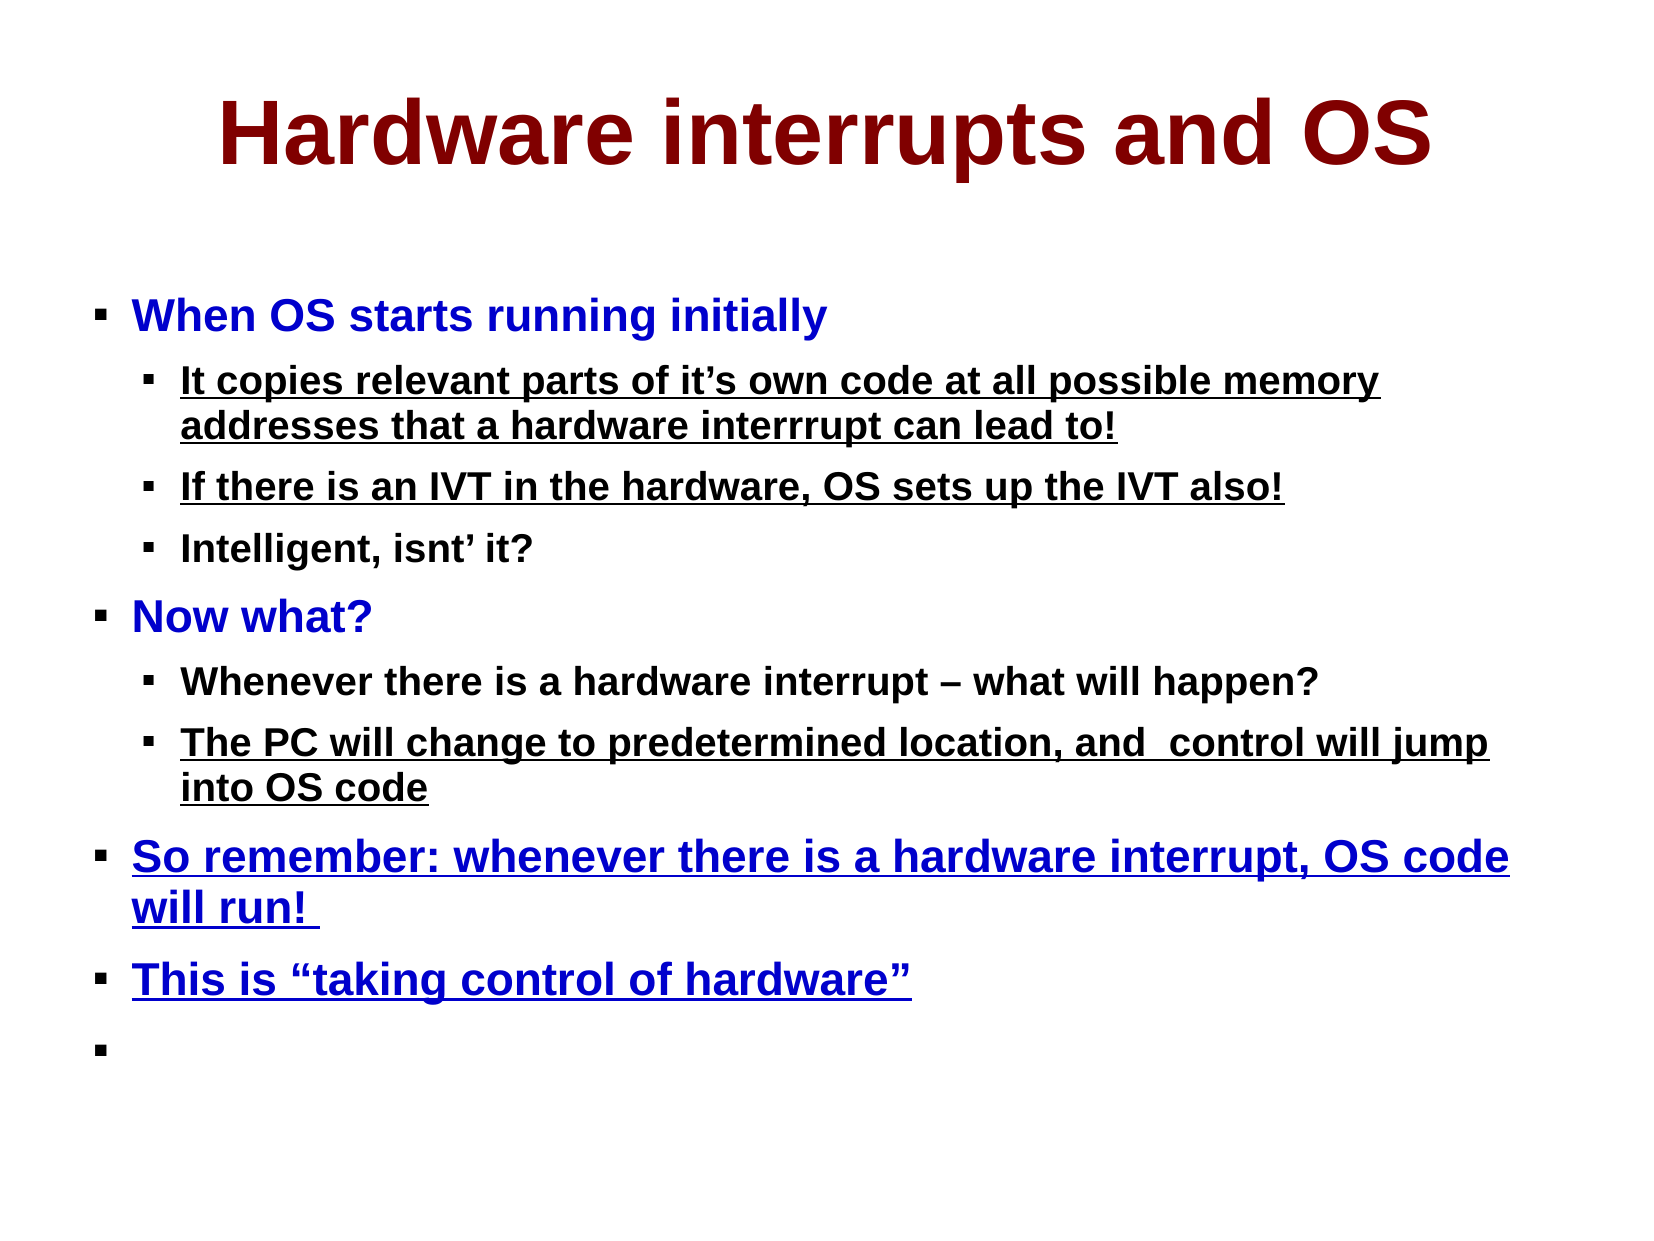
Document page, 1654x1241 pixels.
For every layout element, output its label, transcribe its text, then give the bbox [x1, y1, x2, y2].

title Hardware interrupts and OS [82, 29, 1571, 237]
list When OS starts running initially It copies relevant parts of it’s own code at all possible memory addresses that a hardware interrrupt can lead to! If there is an IVT in the hardware, OS sets up the IVT also! Intelligent, isnt’ it? Now what? Whenever there is a hardware interrupt – what will happen? The PC will change to predetermined location, and control will jump into OS code So remember: whenever there is a hardware interrupt, OS code will run! This is “taking control of hardware” [82, 290, 1571, 1010]
